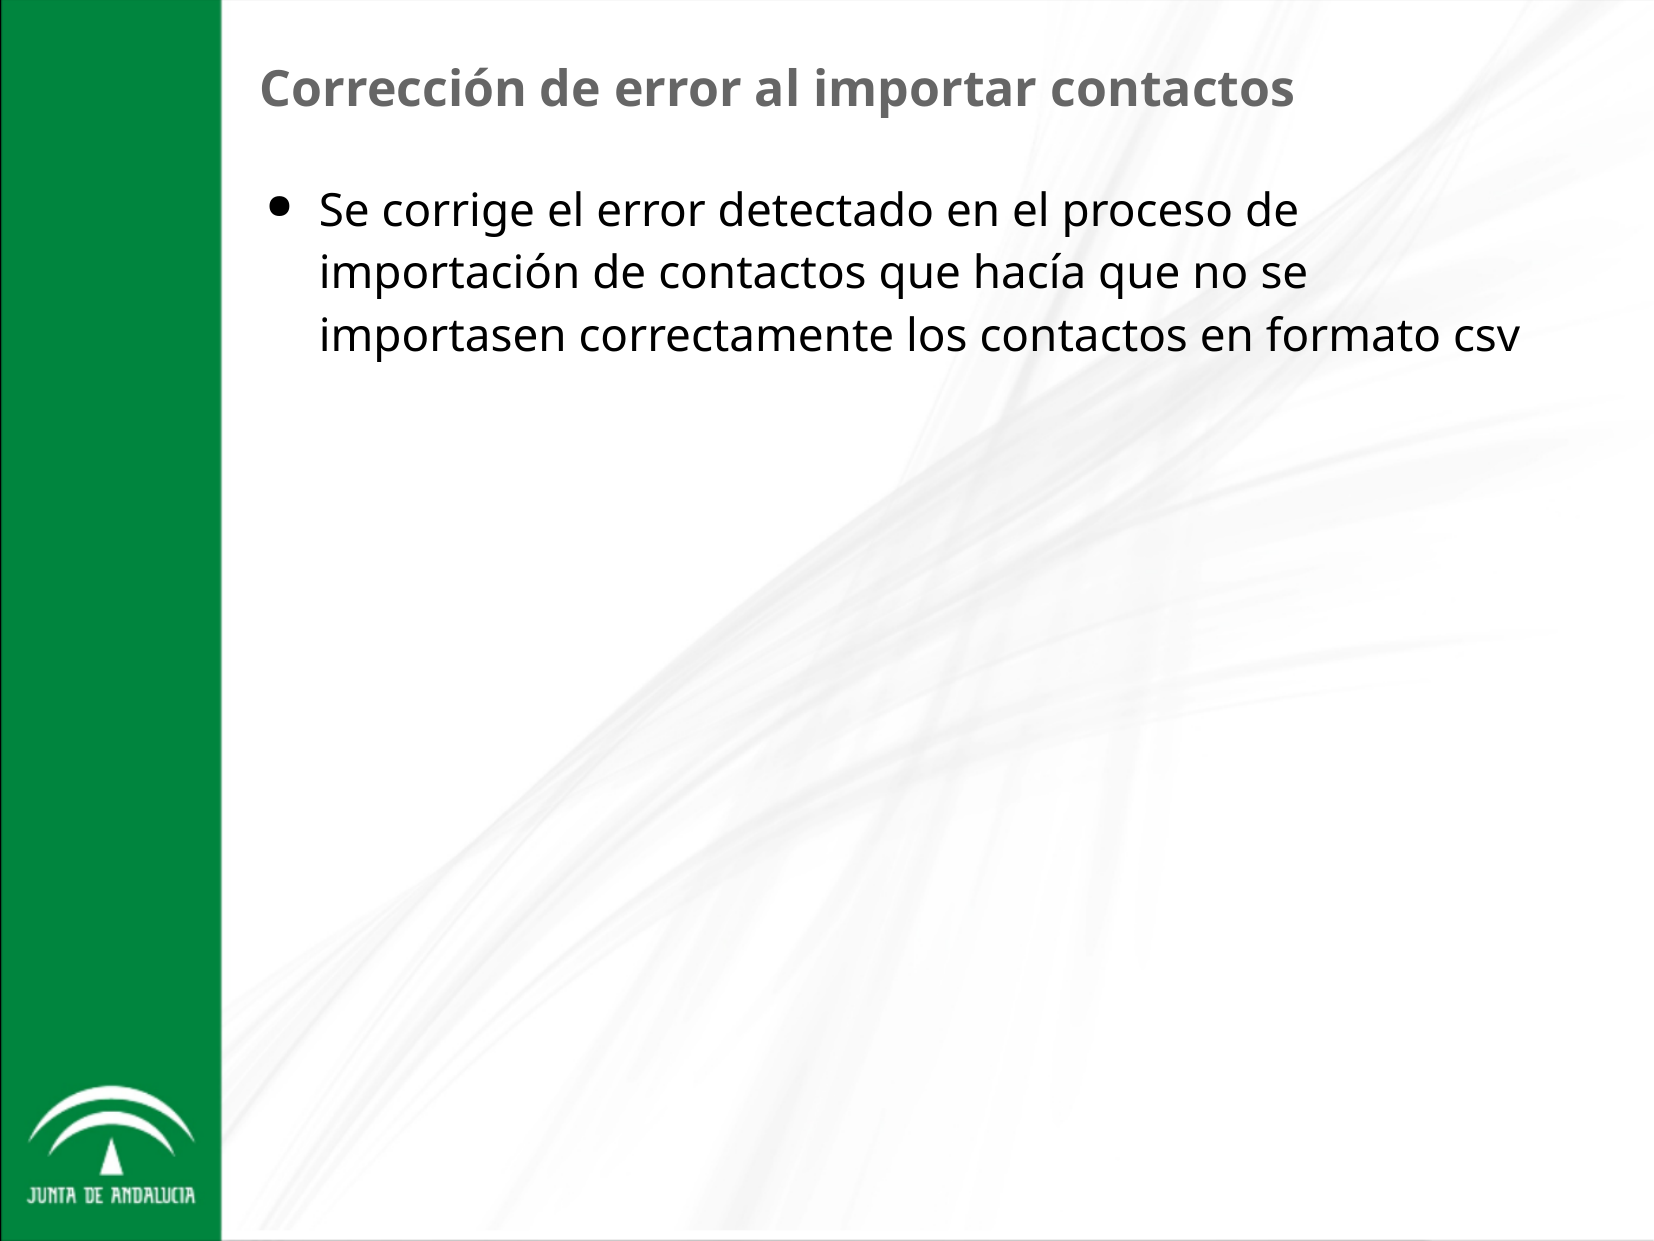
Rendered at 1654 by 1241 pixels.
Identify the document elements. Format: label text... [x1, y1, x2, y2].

list Se corrige el error detectado en el proceso de importación de contactos que hacía que no se importasen correctamente los contactos en formato csv [248, 177, 1565, 996]
picture [0, 0, 1654, 1241]
title Corrección de error al importar contactos [259, 45, 1577, 129]
